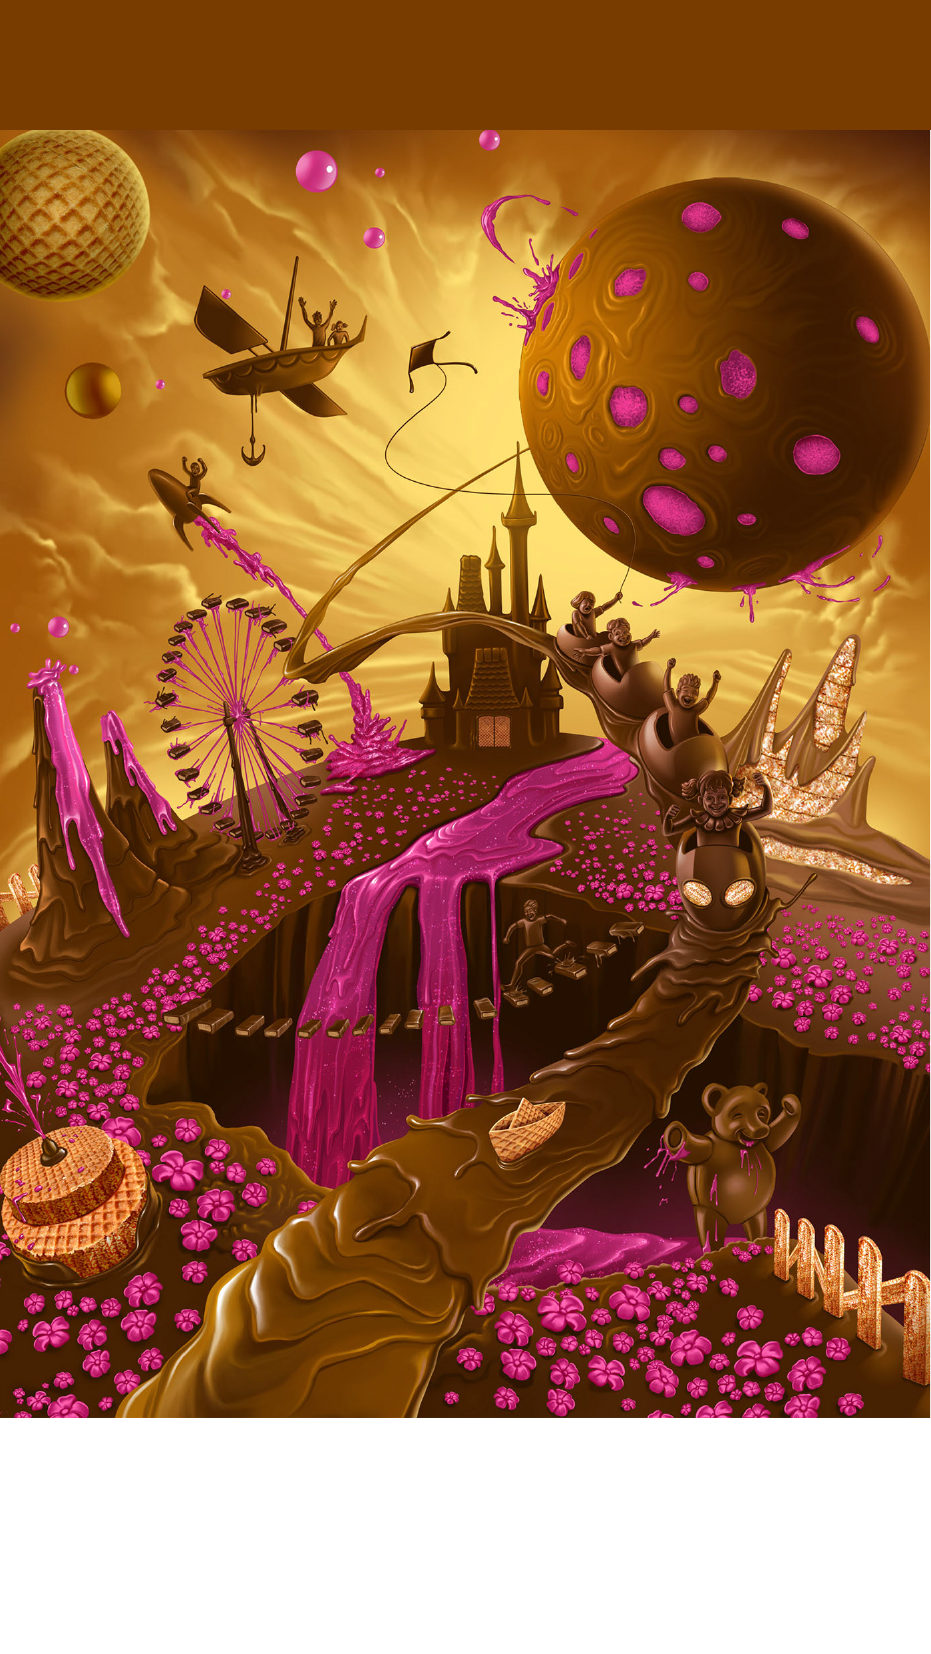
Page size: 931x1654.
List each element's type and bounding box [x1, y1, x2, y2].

picture [0, 130, 931, 1418]
text_box [0, 0, 931, 130]
